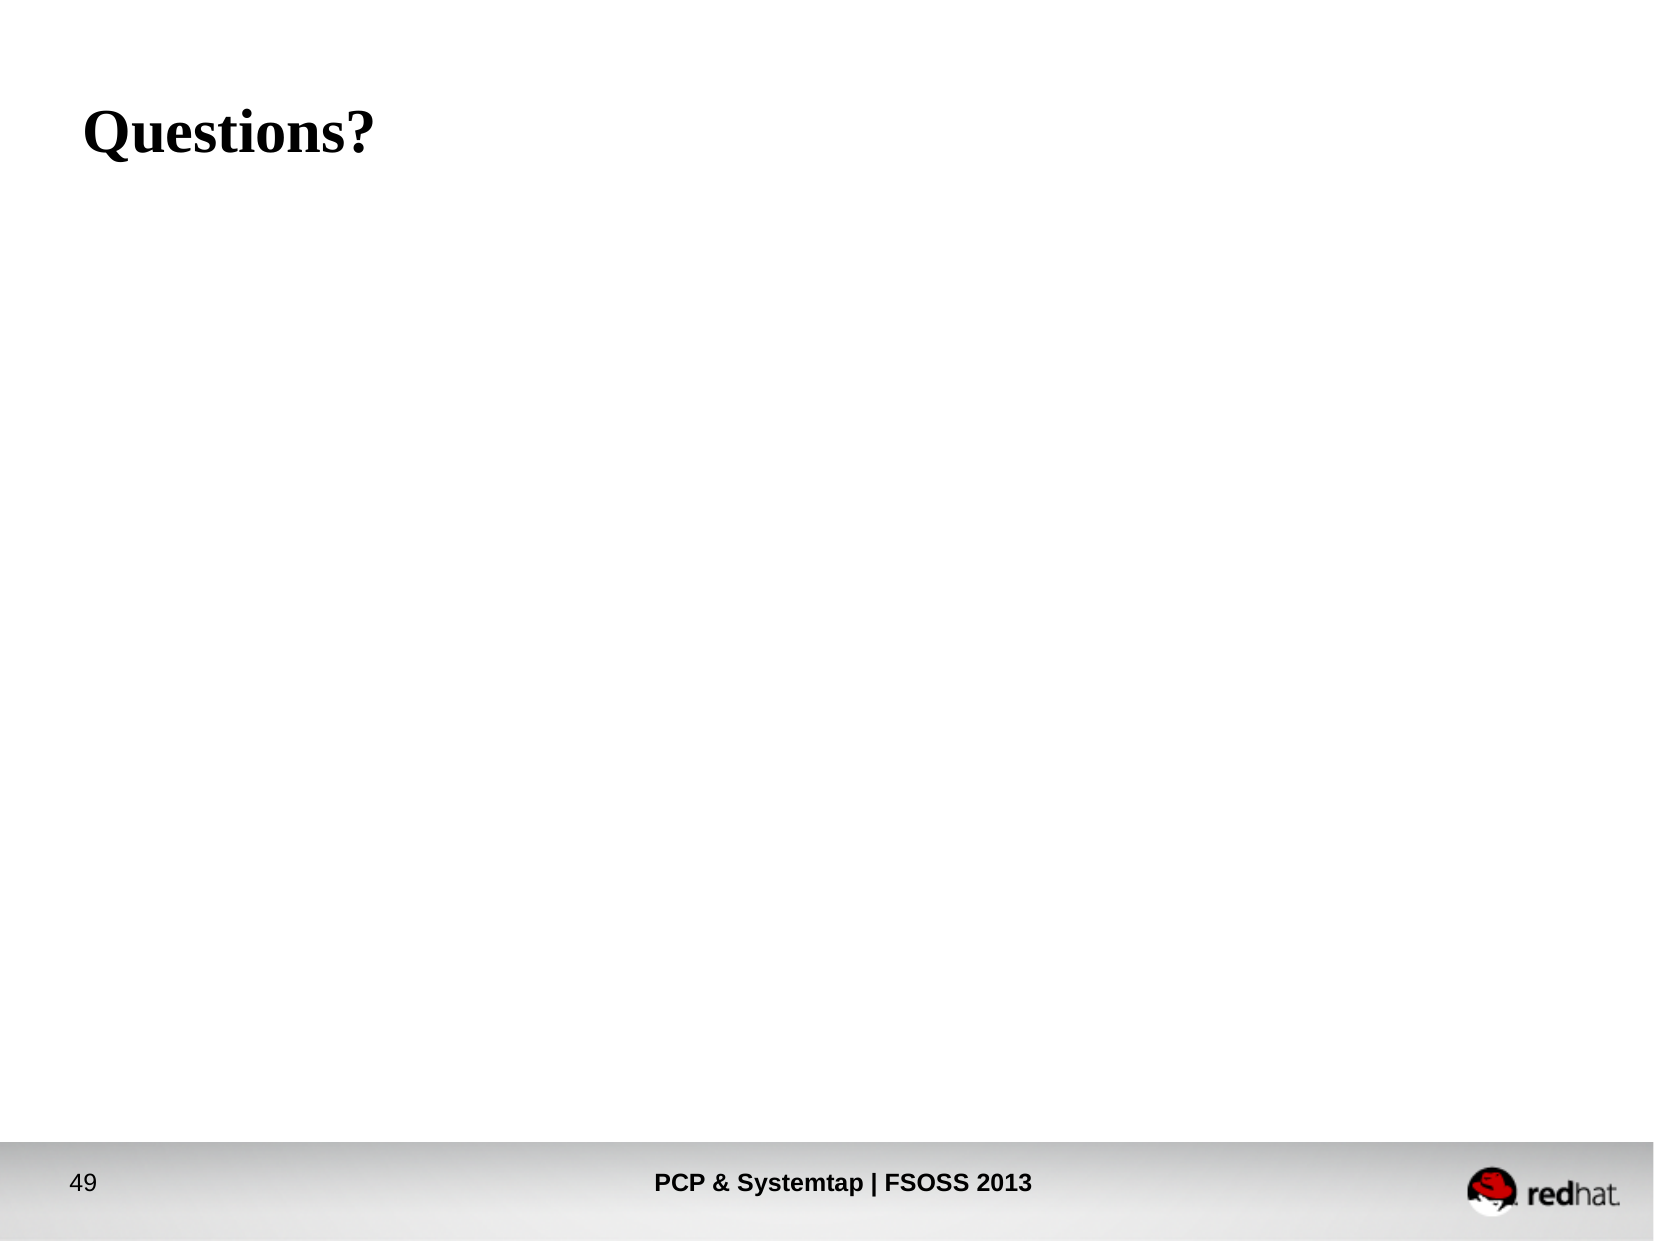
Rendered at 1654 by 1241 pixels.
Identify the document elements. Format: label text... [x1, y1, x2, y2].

title Questions? [82, 37, 1571, 226]
picture [0, 1142, 1654, 1241]
